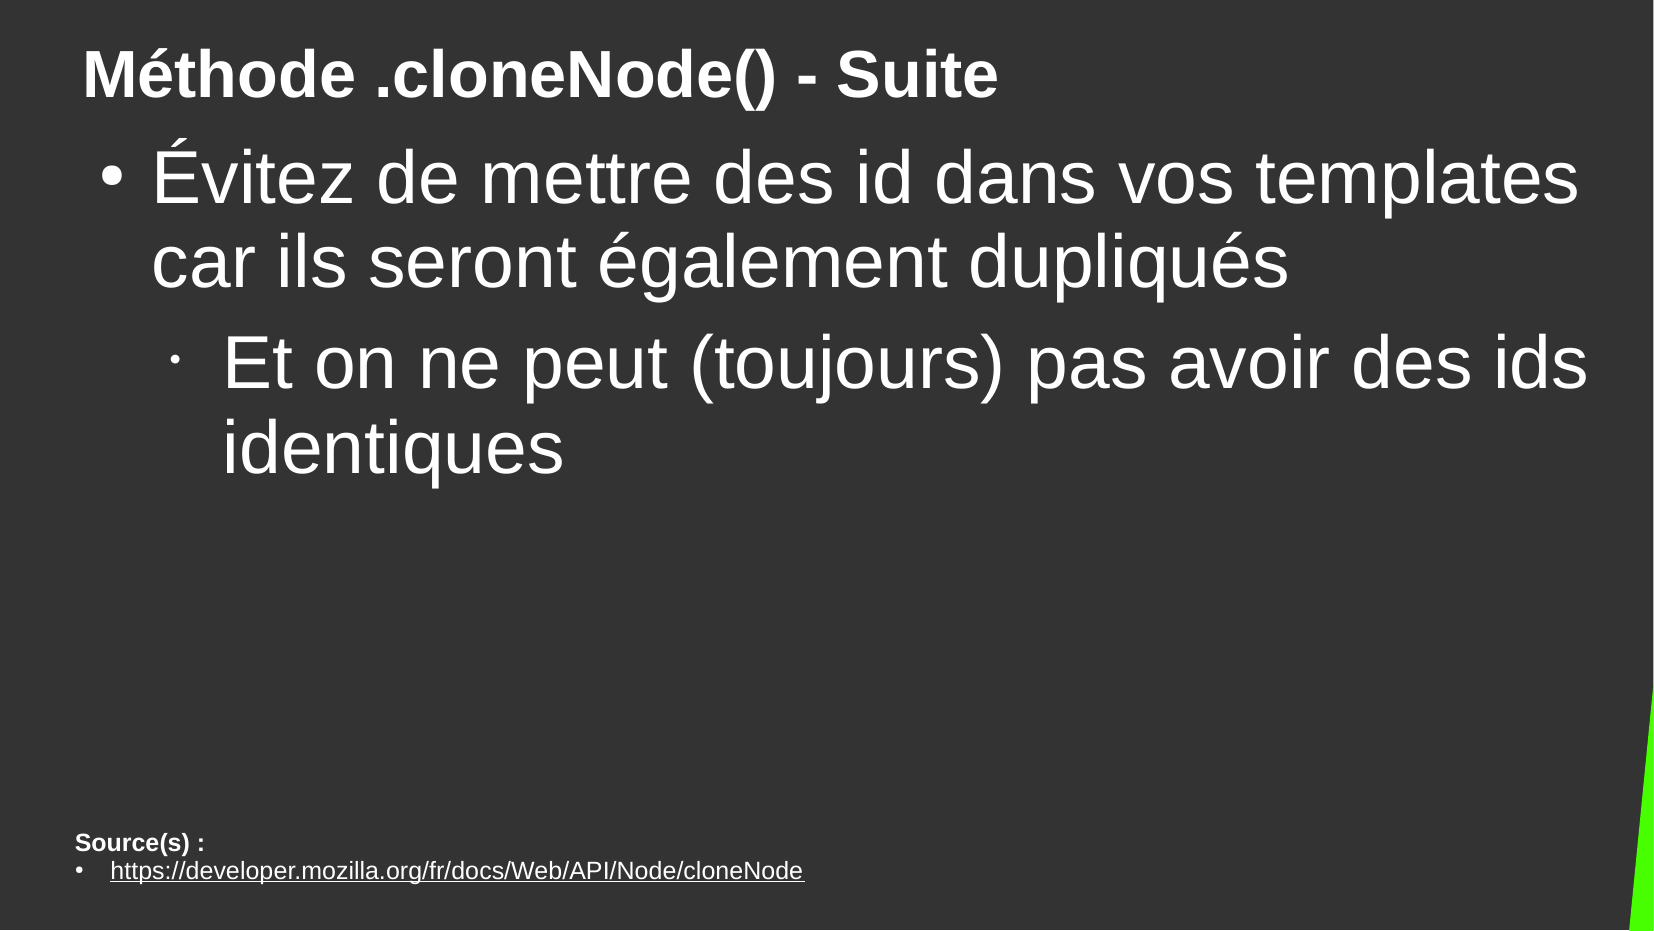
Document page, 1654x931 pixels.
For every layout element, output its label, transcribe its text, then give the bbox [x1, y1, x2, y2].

title Méthode .cloneNode() - Suite [82, 37, 1571, 112]
text_box Source(s) : https://developer.mozilla.org/fr/docs/Web/API/Node/cloneNode [60, 821, 1546, 931]
text_box [1629, 677, 1654, 931]
list Évitez de mettre des id dans vos templates car ils seront également dupliqués Et on ne peut (toujours) pas avoir des ids identiques [80, 135, 1619, 768]
